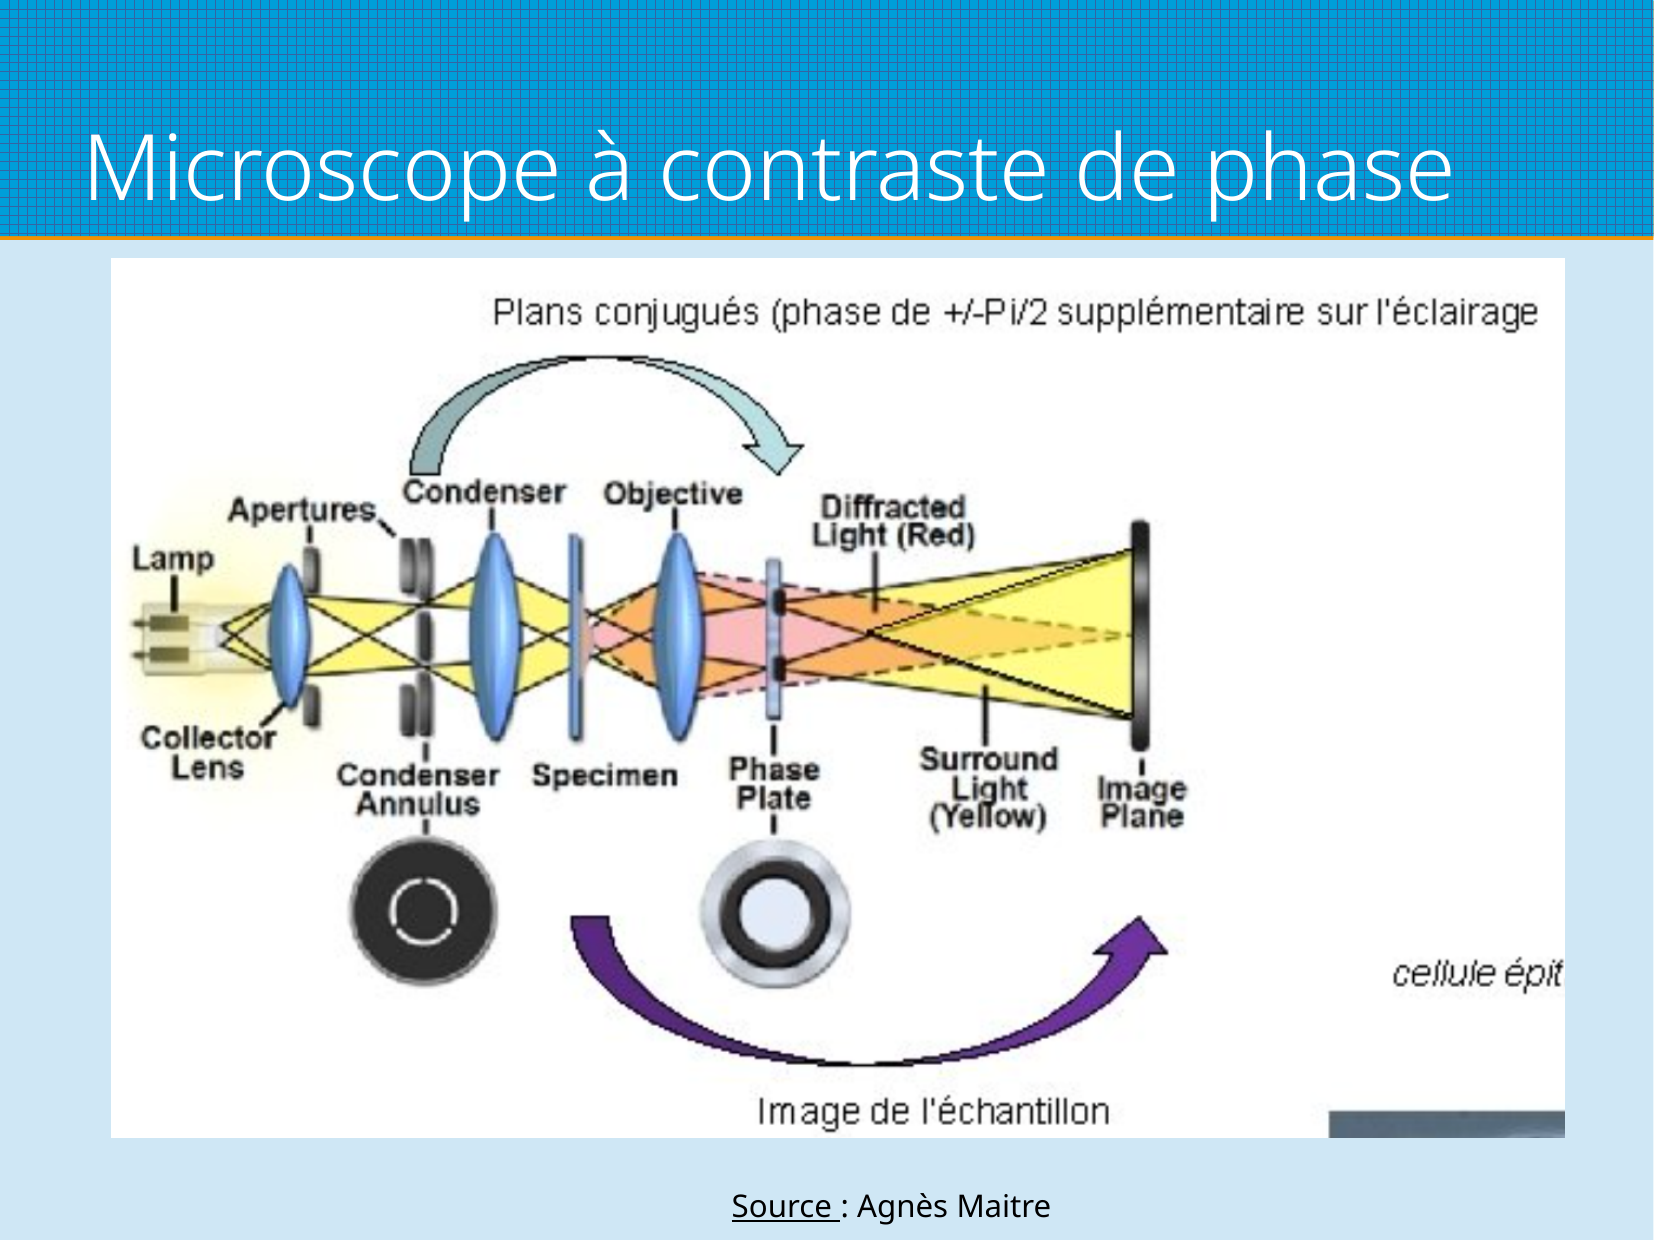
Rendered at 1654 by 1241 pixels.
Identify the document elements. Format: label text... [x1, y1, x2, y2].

title Microscope à contraste de phase [82, 19, 1571, 227]
text_box Source : Agnès Maitre [725, 1179, 1654, 1232]
picture [111, 258, 1565, 1138]
